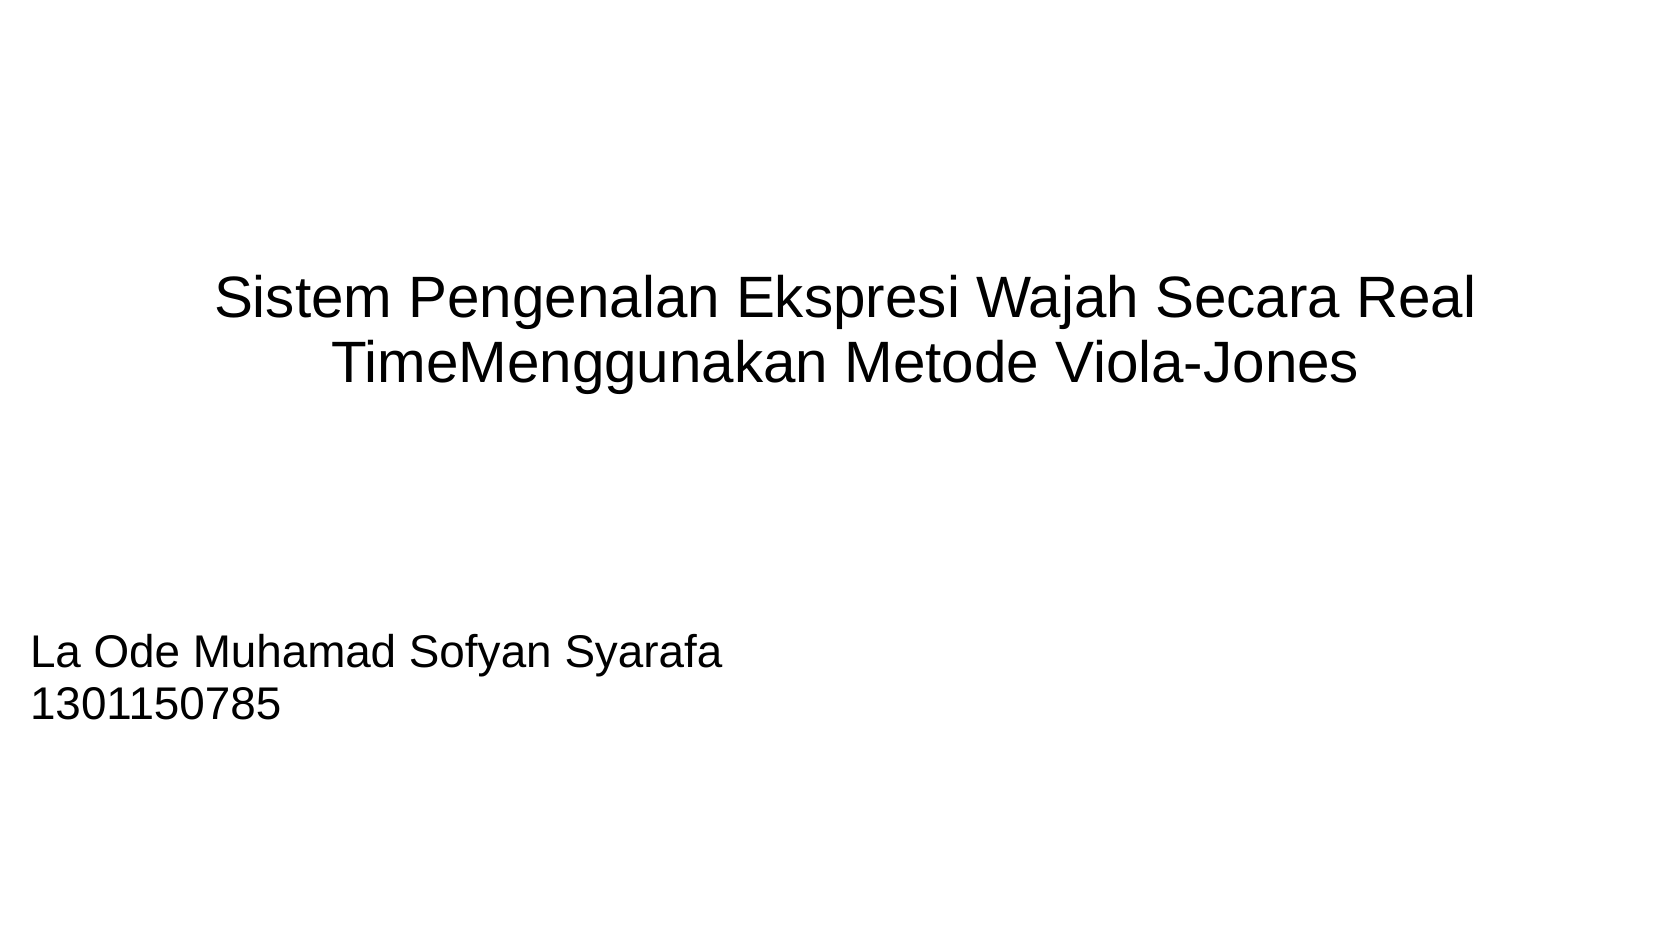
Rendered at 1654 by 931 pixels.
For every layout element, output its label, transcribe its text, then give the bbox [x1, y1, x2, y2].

subtitle Sistem Pengenalan Ekspresi Wajah Secara Real TimeMenggunakan Metode Viola-Jones [101, 60, 1591, 600]
title La Ode Muhamad Sofyan Syarafa 1301150785 [30, 600, 1519, 756]
